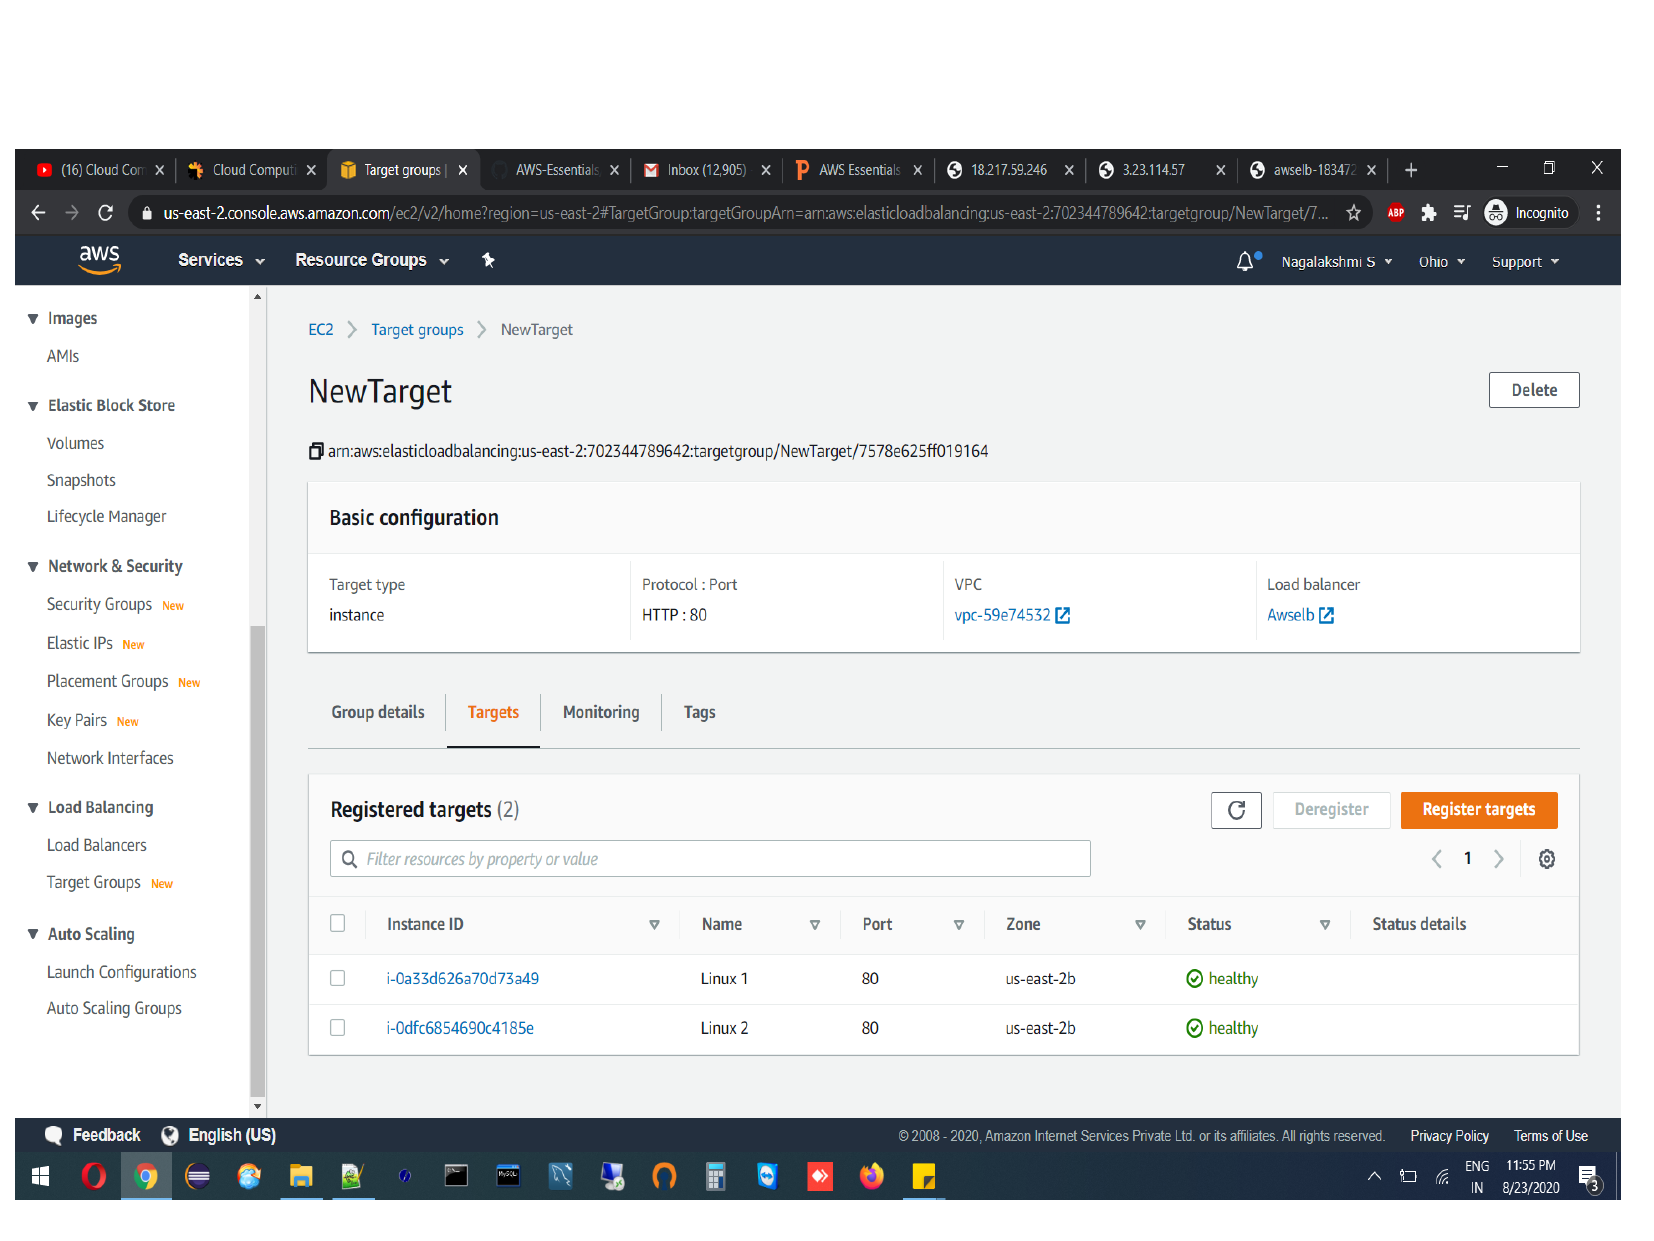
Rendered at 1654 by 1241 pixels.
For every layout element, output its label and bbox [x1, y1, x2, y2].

picture [15, 149, 1621, 1201]
